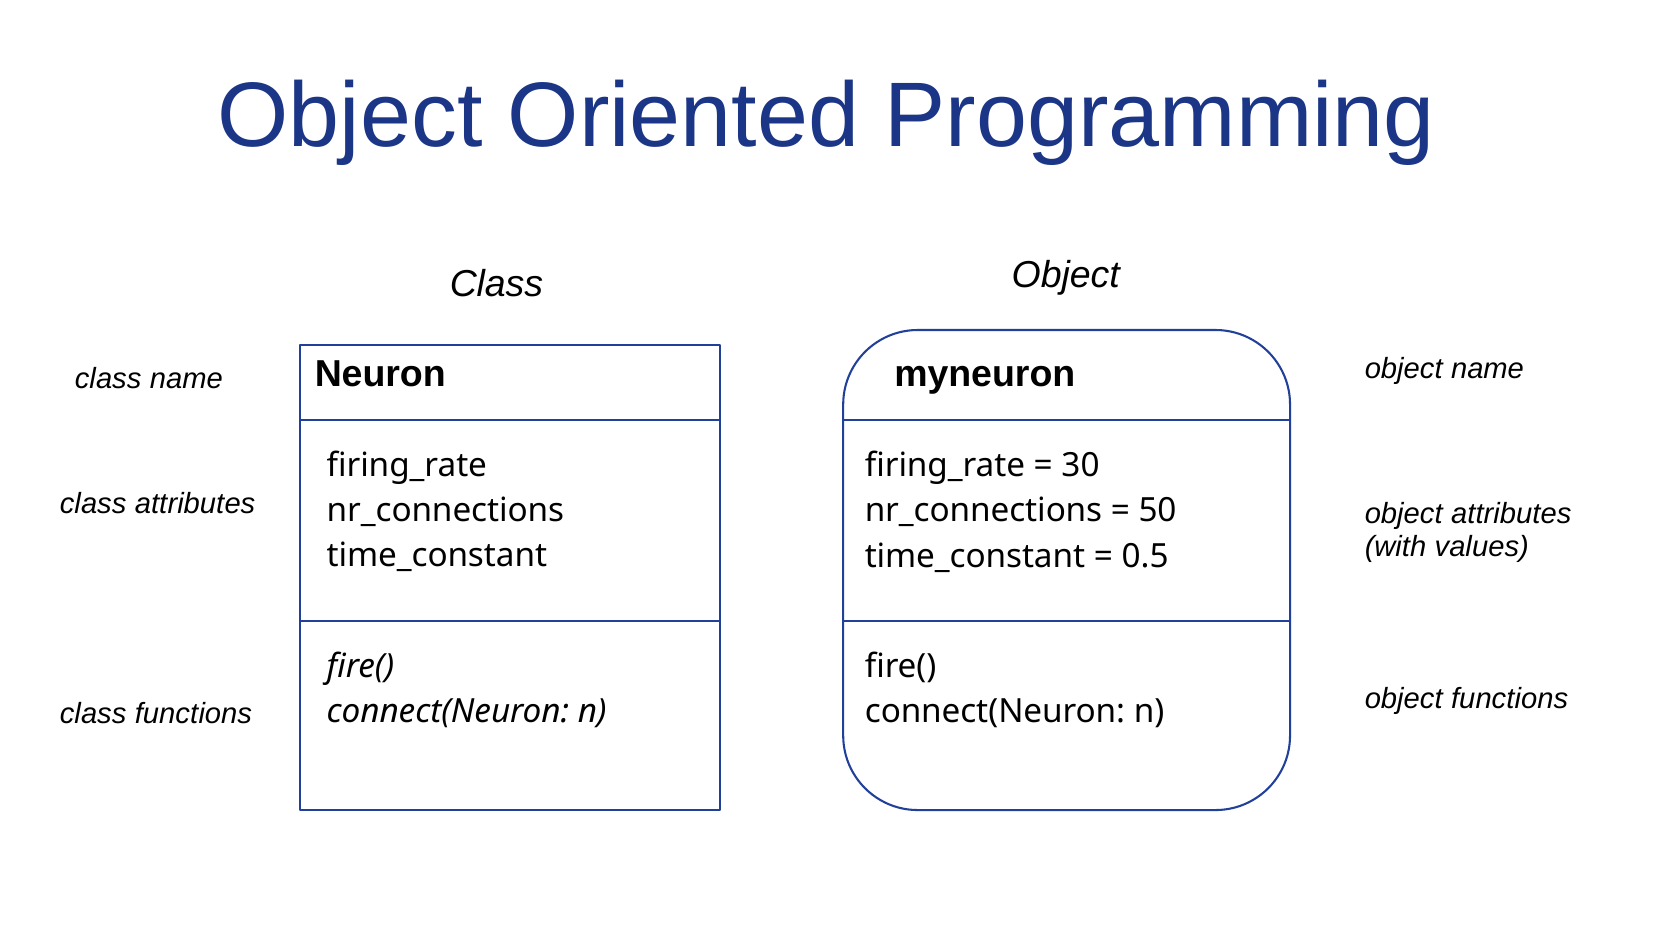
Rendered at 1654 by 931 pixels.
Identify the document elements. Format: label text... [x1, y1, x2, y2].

text_box Object [996, 246, 1471, 346]
text_box [853, 725, 1291, 811]
text_box firing_rate = 30 nr_connections = 50 time_constant = 0.5 [850, 433, 1321, 725]
text_box [300, 402, 721, 811]
text_box Neuron [300, 345, 721, 402]
text_box object name [1350, 345, 1546, 393]
text_box class name [60, 354, 256, 436]
text_box object functions [1350, 675, 1591, 756]
text_box class attributes [45, 480, 286, 561]
text_box object attributes (with values) [1350, 489, 1591, 571]
title Object Oriented Programming [82, 37, 1572, 193]
text_box myneuron [879, 345, 1300, 402]
text_box [843, 330, 1291, 767]
text_box Class [435, 255, 856, 312]
text_box fire() connect(Neuron: n) [850, 634, 1271, 774]
text_box fire() connect(Neuron: n) [311, 634, 732, 774]
text_box class functions [45, 690, 286, 771]
text_box firing_rate nr_connections time_constant [311, 433, 732, 615]
